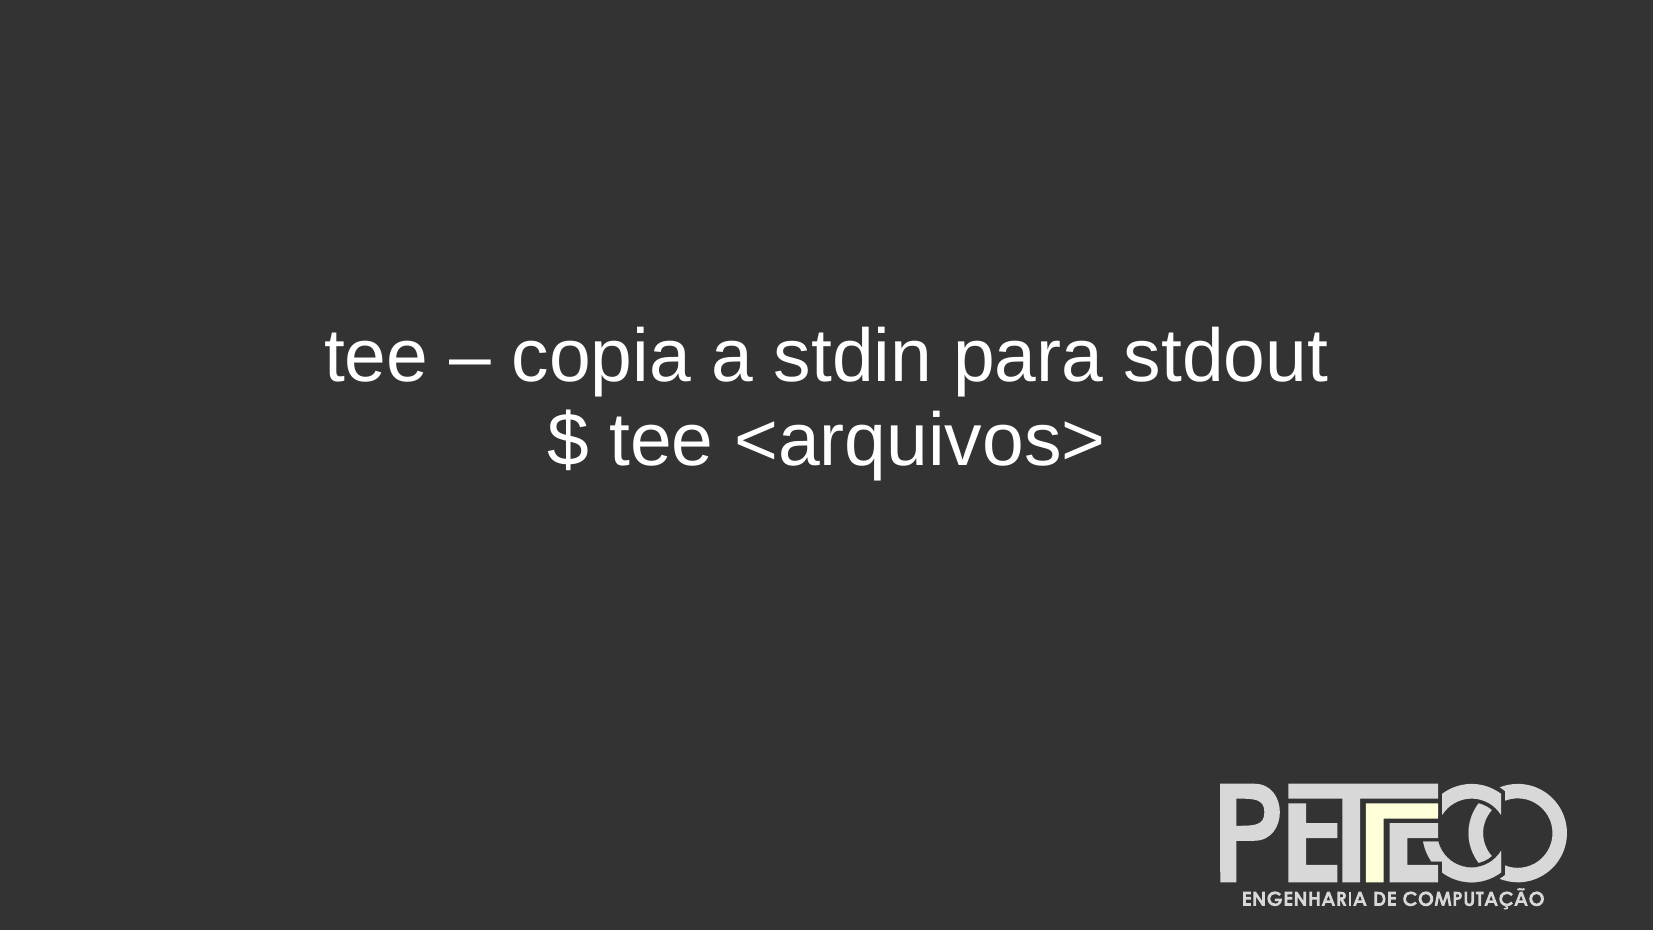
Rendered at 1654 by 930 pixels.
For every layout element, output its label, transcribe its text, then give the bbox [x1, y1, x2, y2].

subtitle tee – copia a stdin para stdout $ tee <arquivos> [82, 37, 1571, 757]
